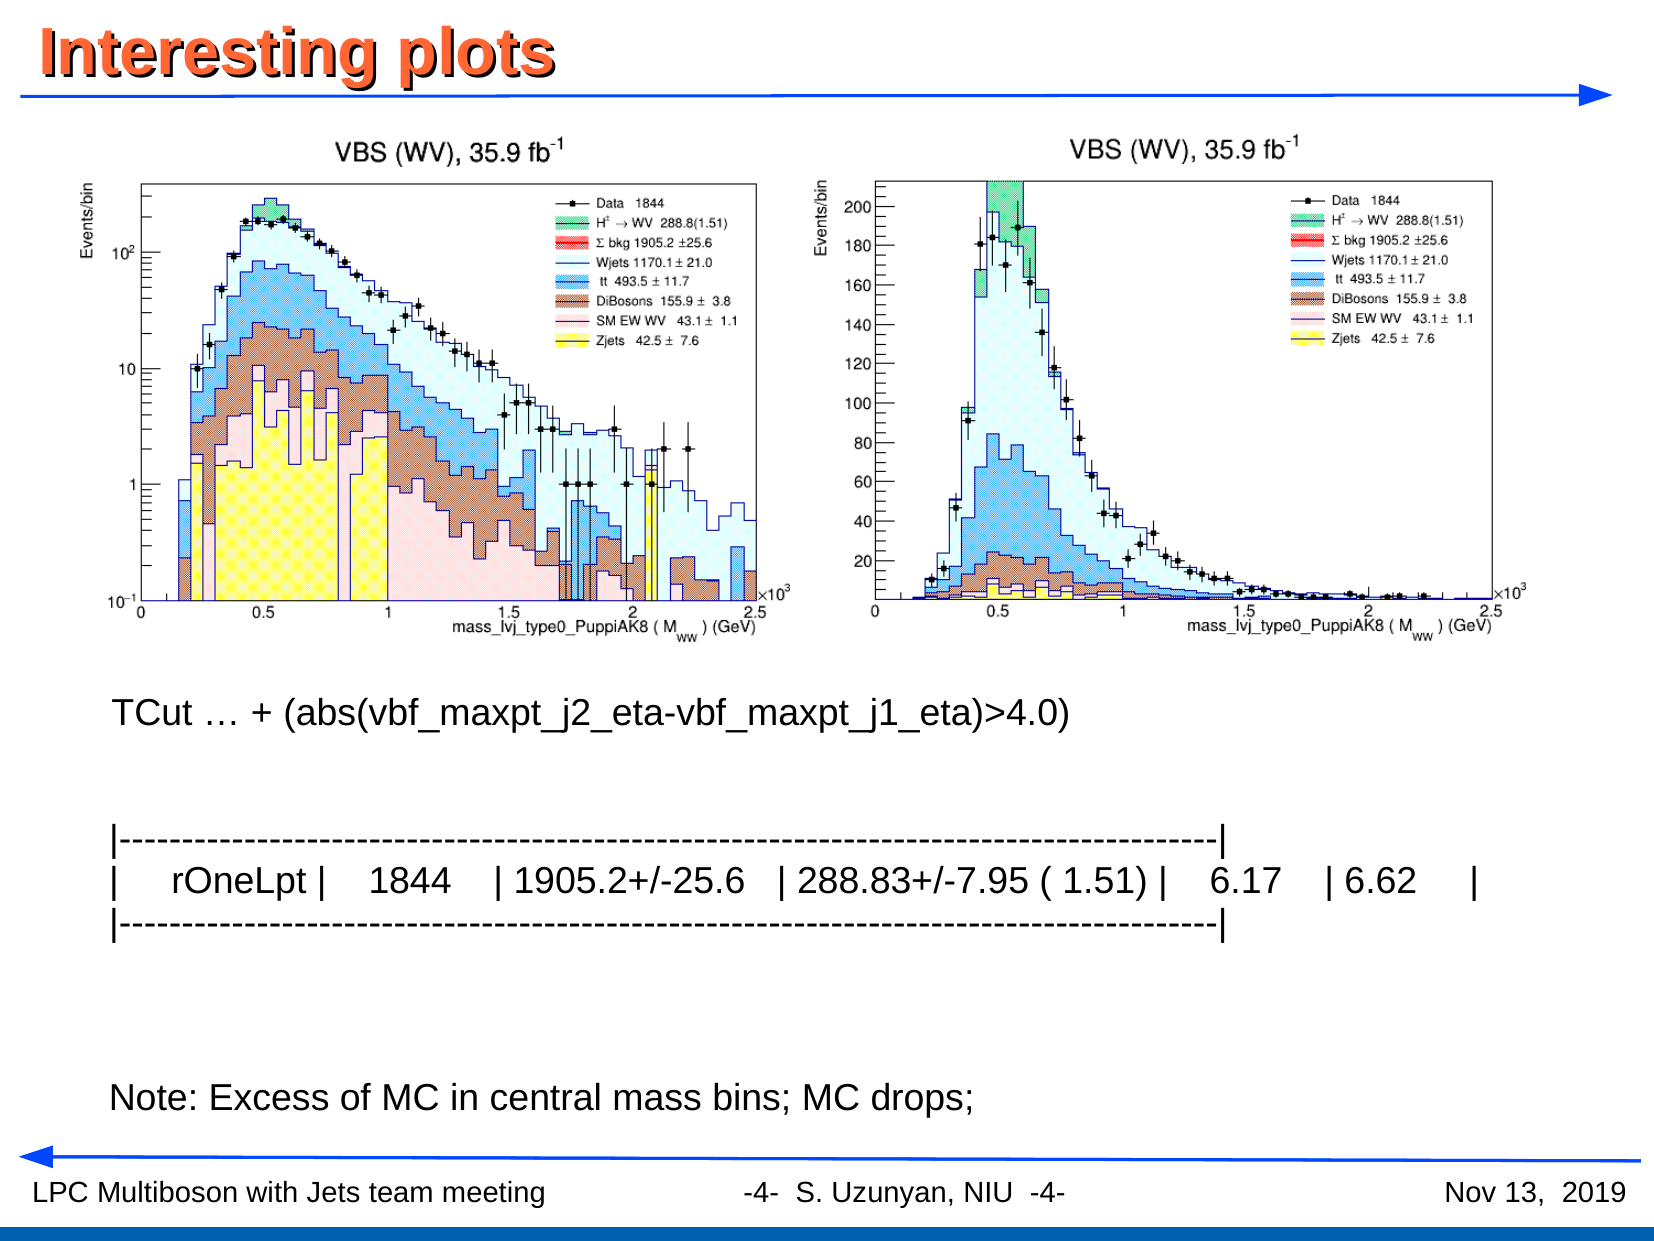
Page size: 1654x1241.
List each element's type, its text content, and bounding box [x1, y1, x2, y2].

text_box Interesting plots [4, 6, 1527, 97]
text_box Note: Excess of MC in central mass bins; MC drops; [94, 1068, 1001, 1126]
text_box LPC Multiboson with Jets team meeting -4- S. Uzunyan, NIU -4- Nov 13, 2019 [17, 1168, 1654, 1229]
text_box TCut … + (abs(vbf_maxpt_j2_eta-vbf_maxpt_j1_eta)>4.0) [96, 684, 1654, 745]
picture [66, 131, 1569, 653]
text_box |----------------------------------------------------------------------------------------| | rOneLpt | 1844 | 1905.2+/-25.6 | 288.83+/-7.95 ( 1.51) | 6.17 | 6.62 | |----------------------------------------------------------------------------------------| [94, 810, 1496, 950]
